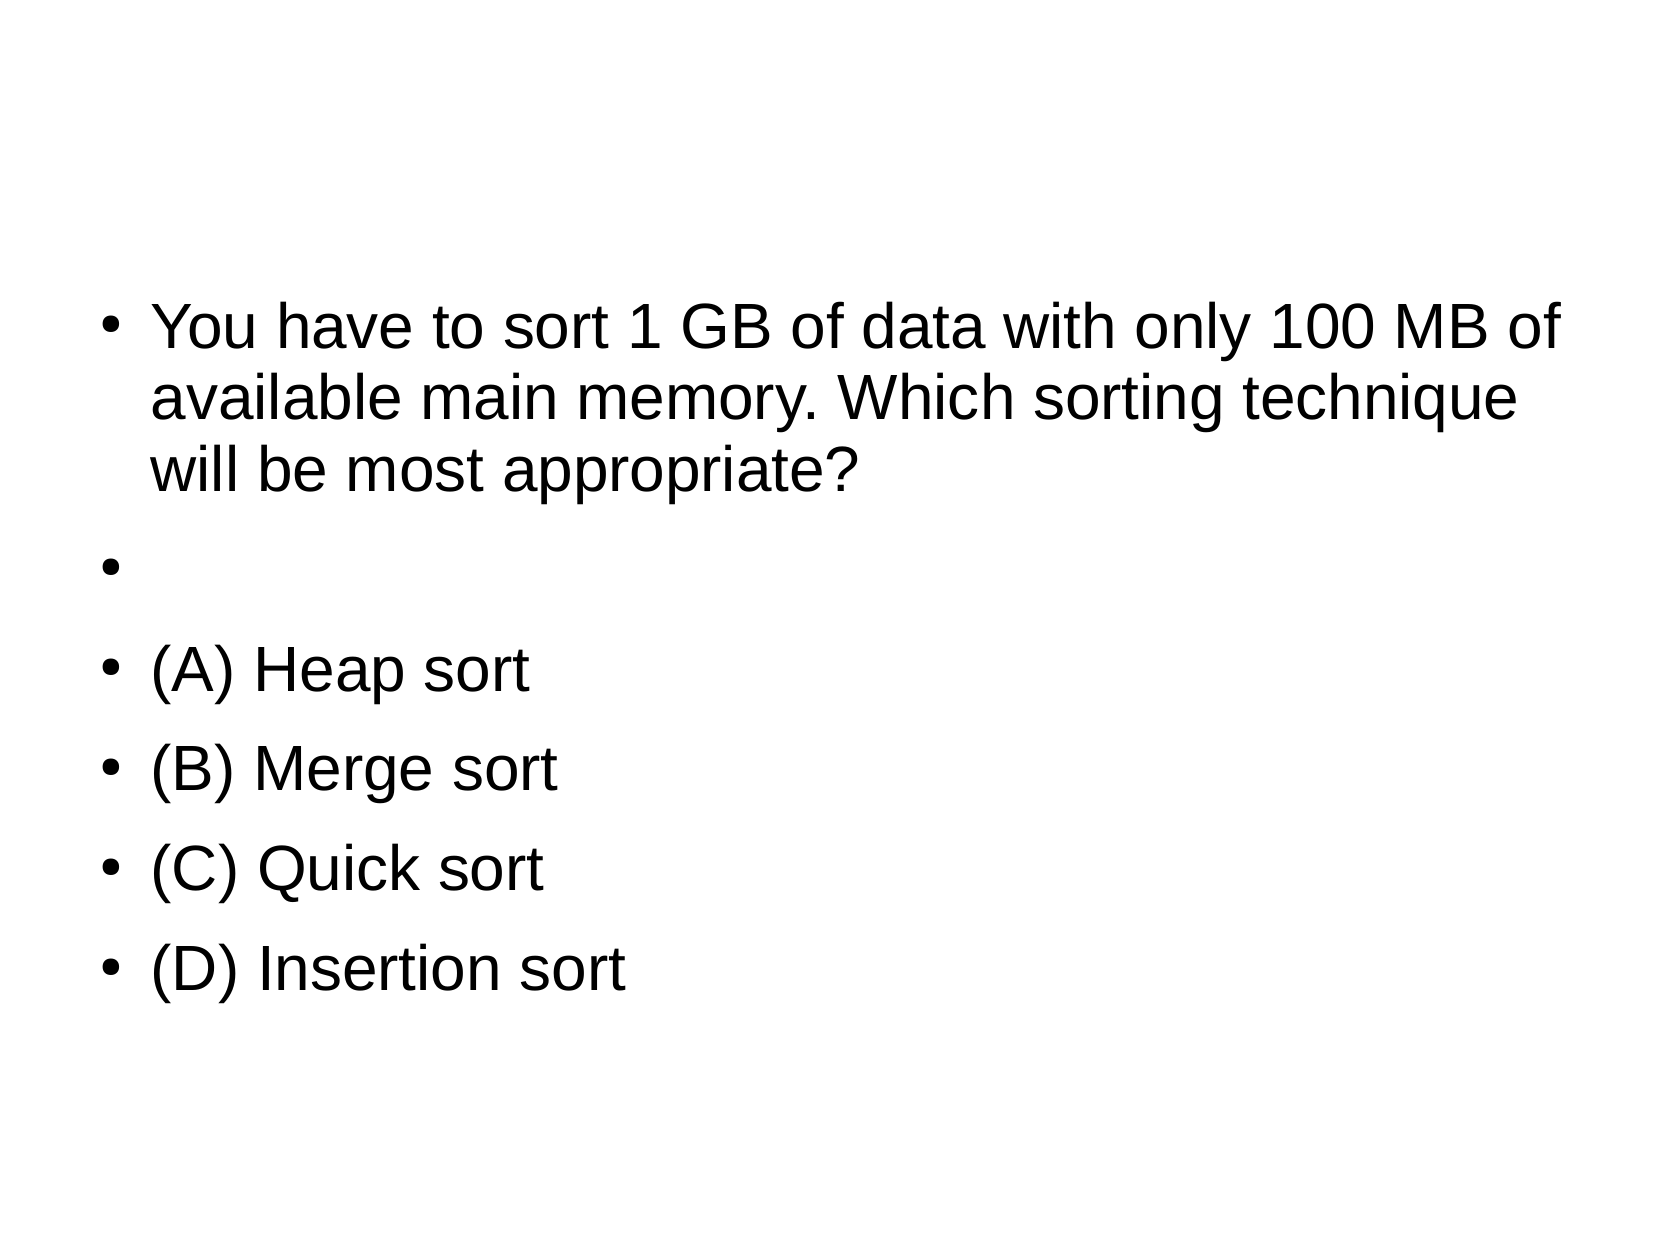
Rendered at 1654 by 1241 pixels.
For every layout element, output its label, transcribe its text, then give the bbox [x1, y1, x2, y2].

list You have to sort 1 GB of data with only 100 MB of available main memory. Which sorting technique will be most appropriate? (A) Heap sort (B) Merge sort (C) Quick sort (D) Insertion sort [82, 290, 1571, 1010]
